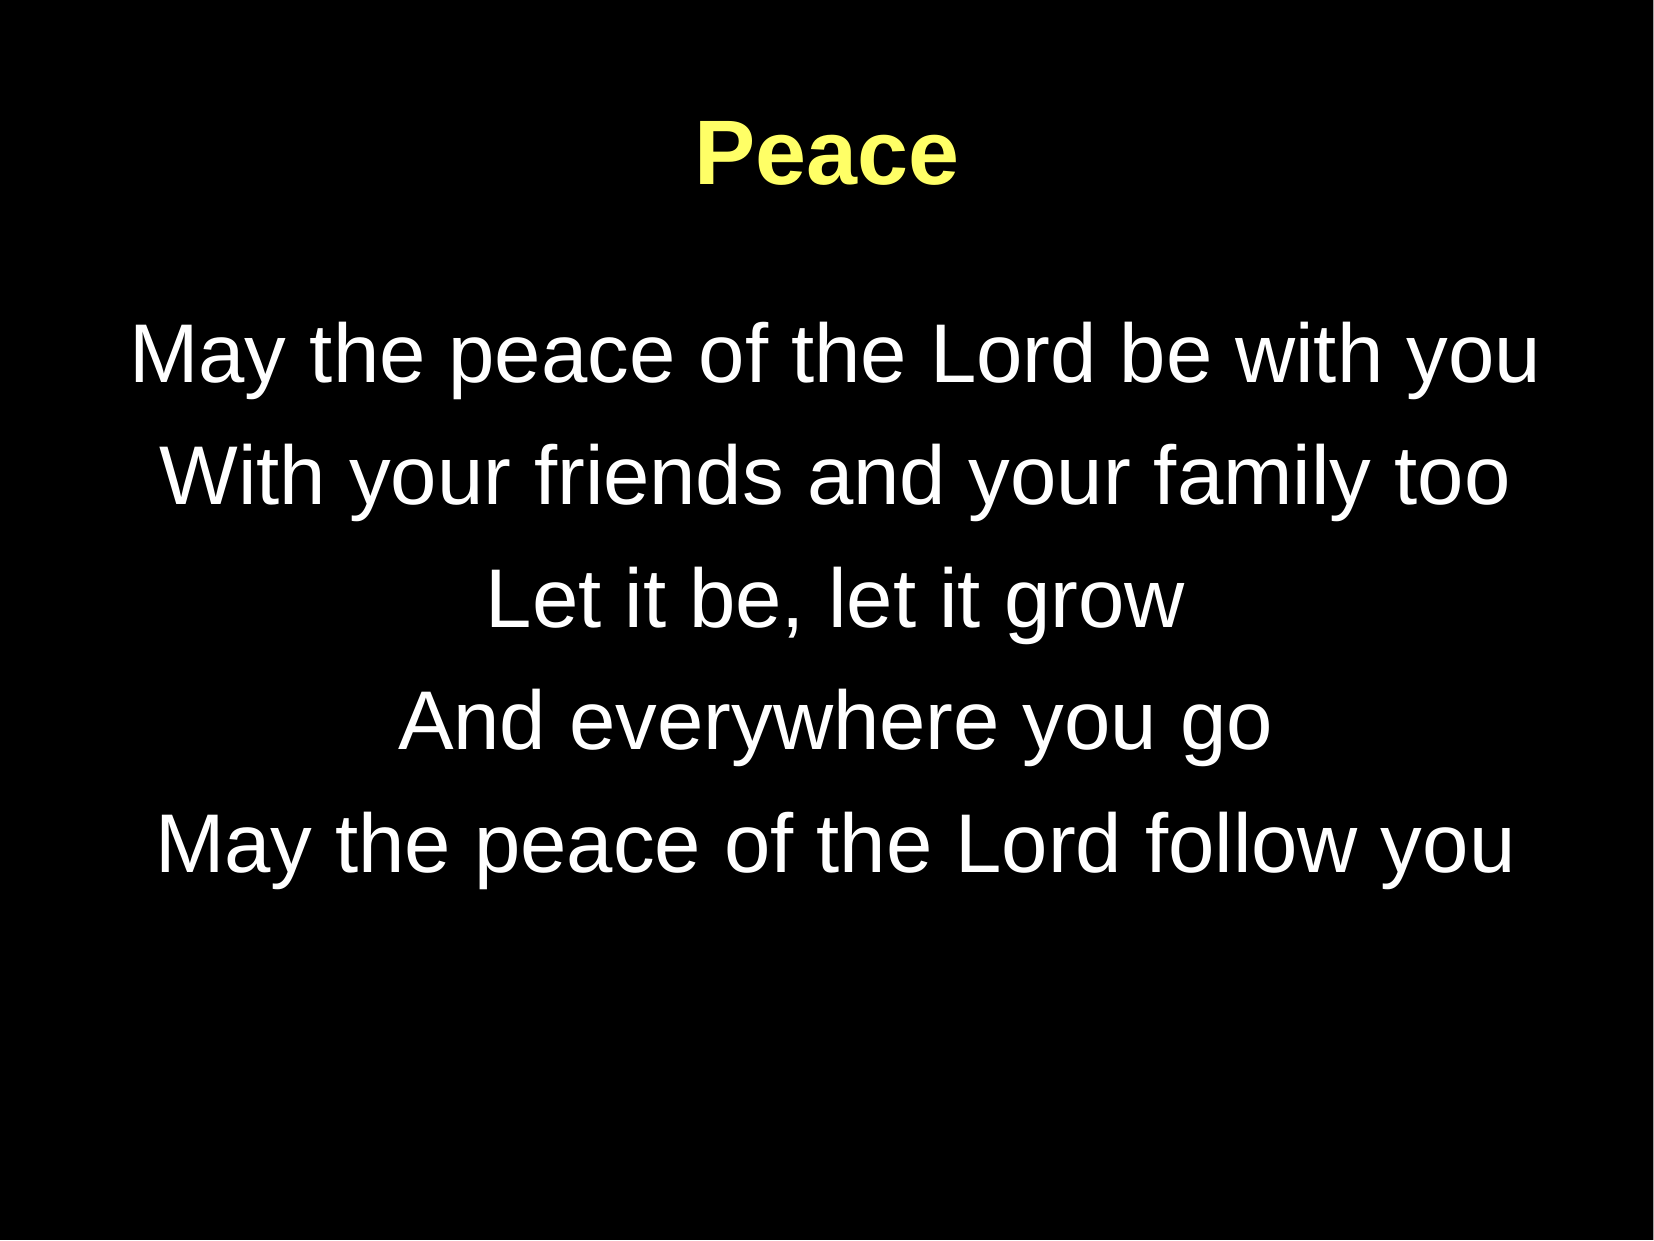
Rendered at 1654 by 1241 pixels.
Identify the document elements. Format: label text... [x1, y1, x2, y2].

list May the peace of the Lord be with you With your friends and your family too Let it be, let it grow And everywhere you go May the peace of the Lord follow you [0, 307, 1654, 1241]
title Peace [82, 49, 1571, 257]
